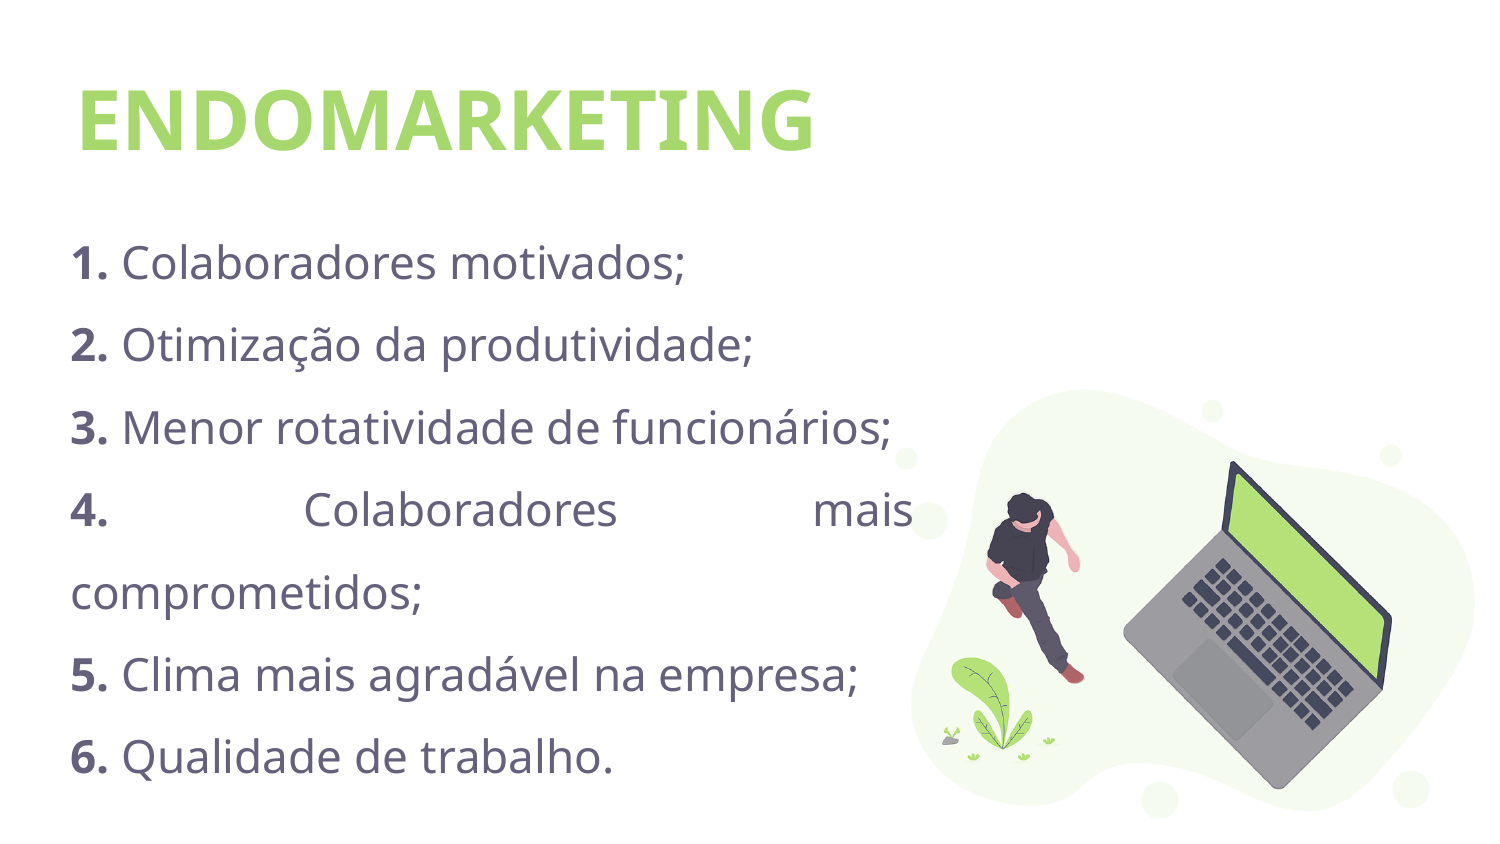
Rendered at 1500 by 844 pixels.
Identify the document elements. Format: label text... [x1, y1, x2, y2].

title ENDOMARKETING [75, 46, 1447, 187]
text_box 1. Colaboradores motivados; 2. Otimização da produtividade; 3. Menor rotatividade de funcionários; 4. Colaboradores mais comprometidos; 5. Clima mais agradável na empresa; 6. Qualidade de trabalho. [70, 191, 916, 798]
picture [895, 389, 1475, 819]
